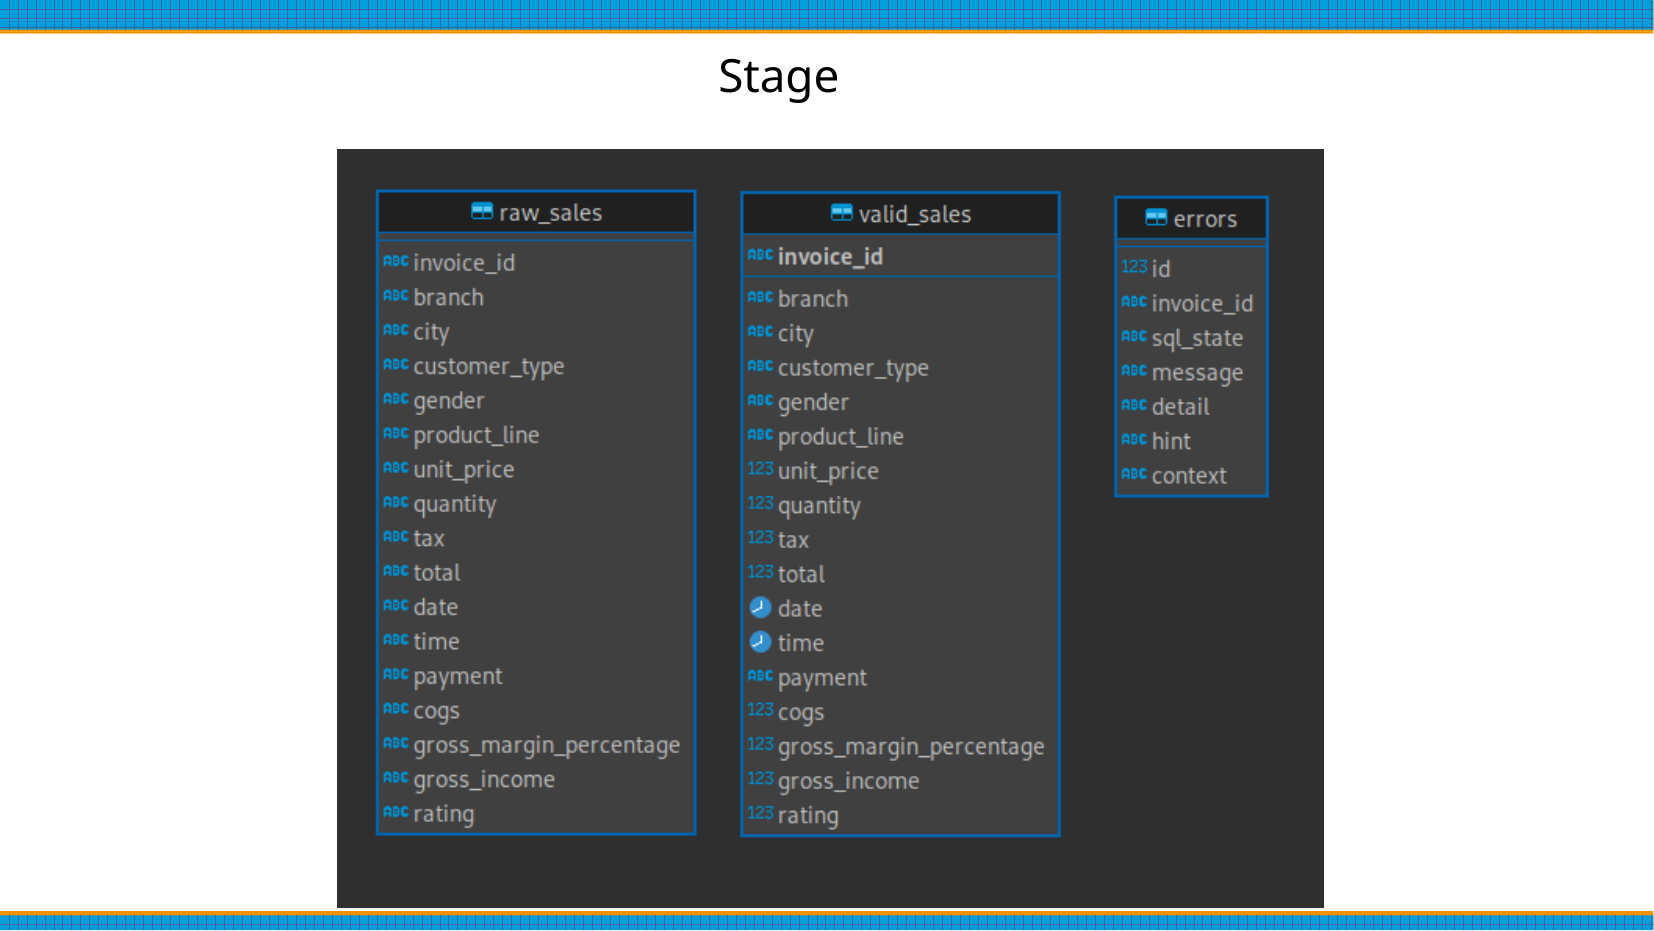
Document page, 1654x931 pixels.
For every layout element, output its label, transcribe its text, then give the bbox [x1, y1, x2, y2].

text_box Stage [712, 37, 1088, 113]
picture [337, 149, 1324, 908]
